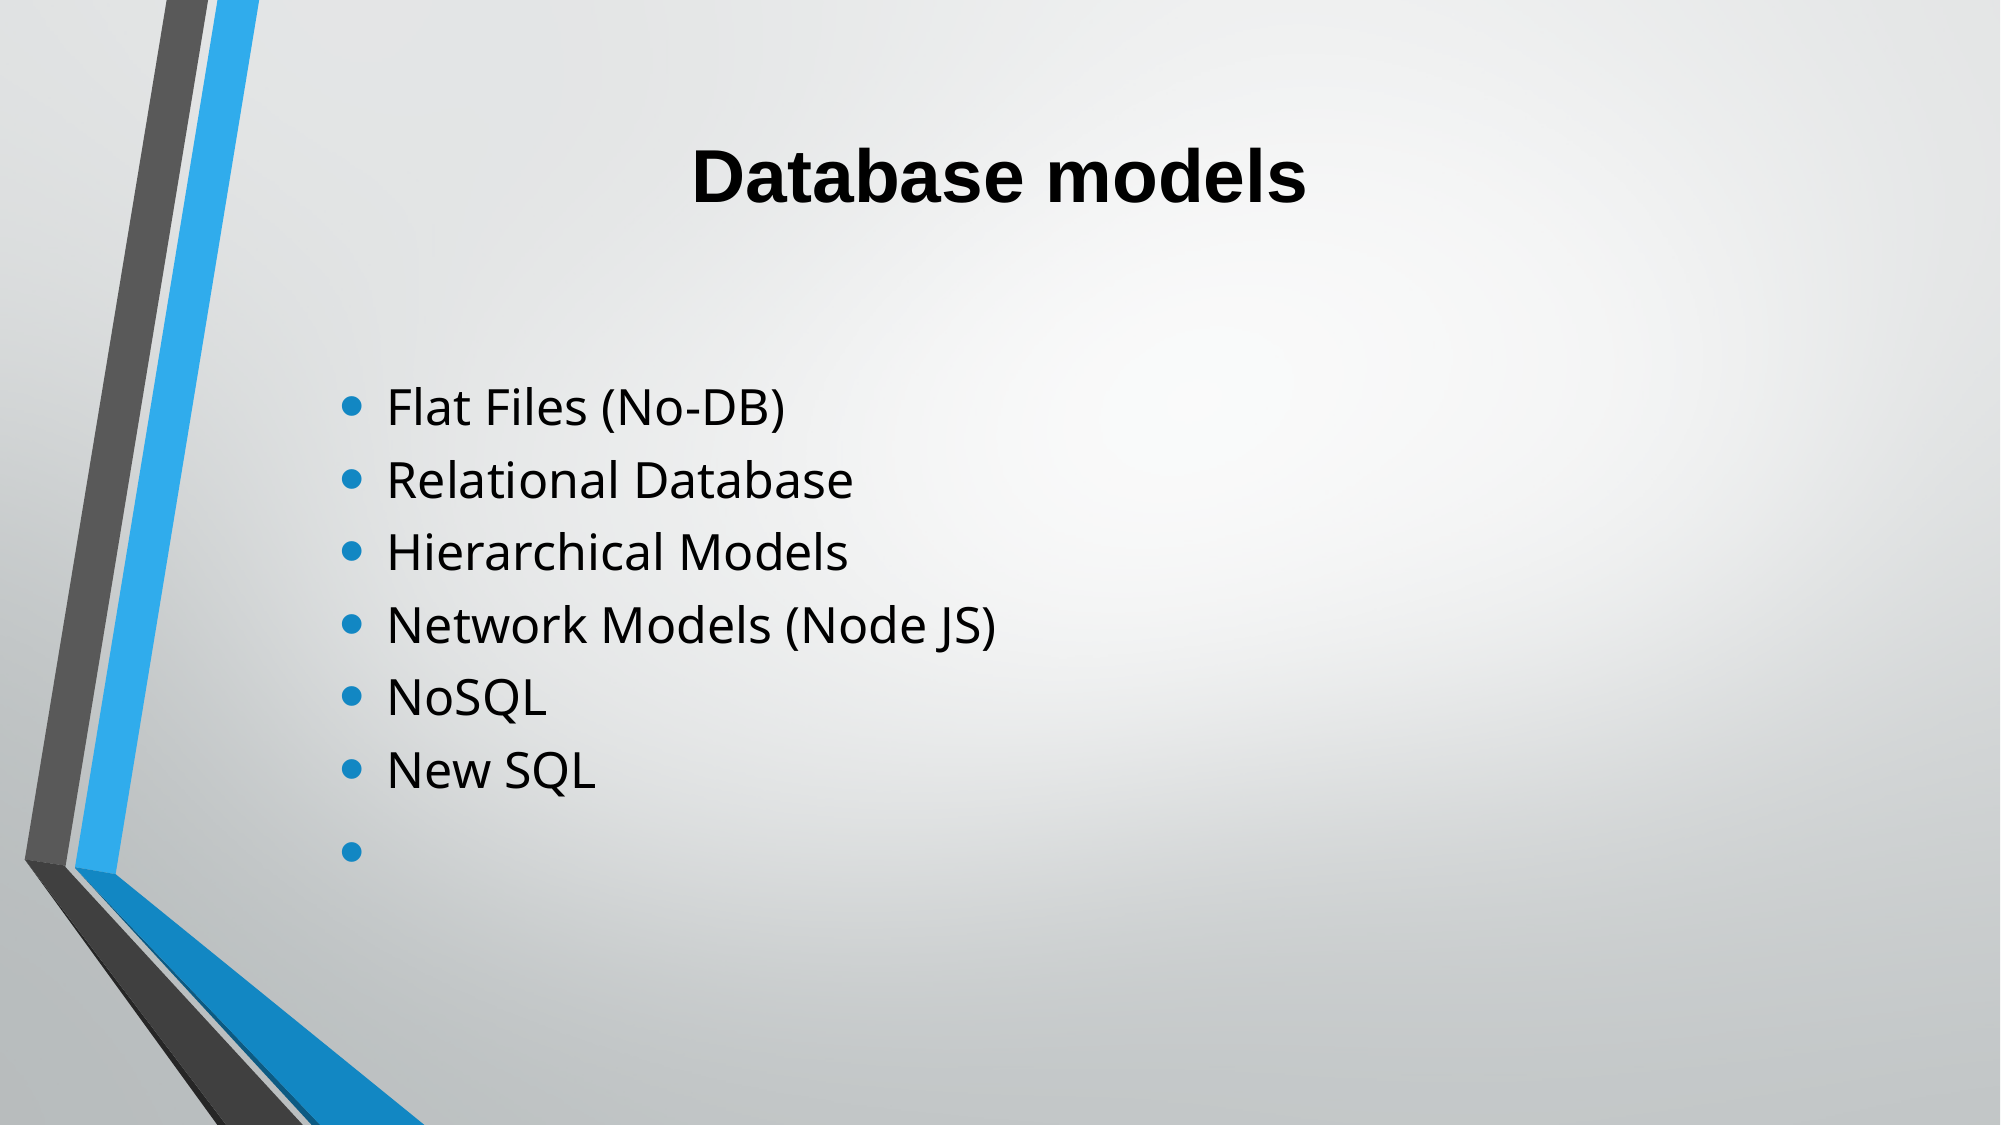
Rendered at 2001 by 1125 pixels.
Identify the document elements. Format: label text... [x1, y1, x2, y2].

title Database models [324, 45, 1675, 233]
list Flat Files (No-DB) Relational Database Hierarchical Models Network Models (Node JS) NoSQL New SQL [324, 262, 1675, 1078]
